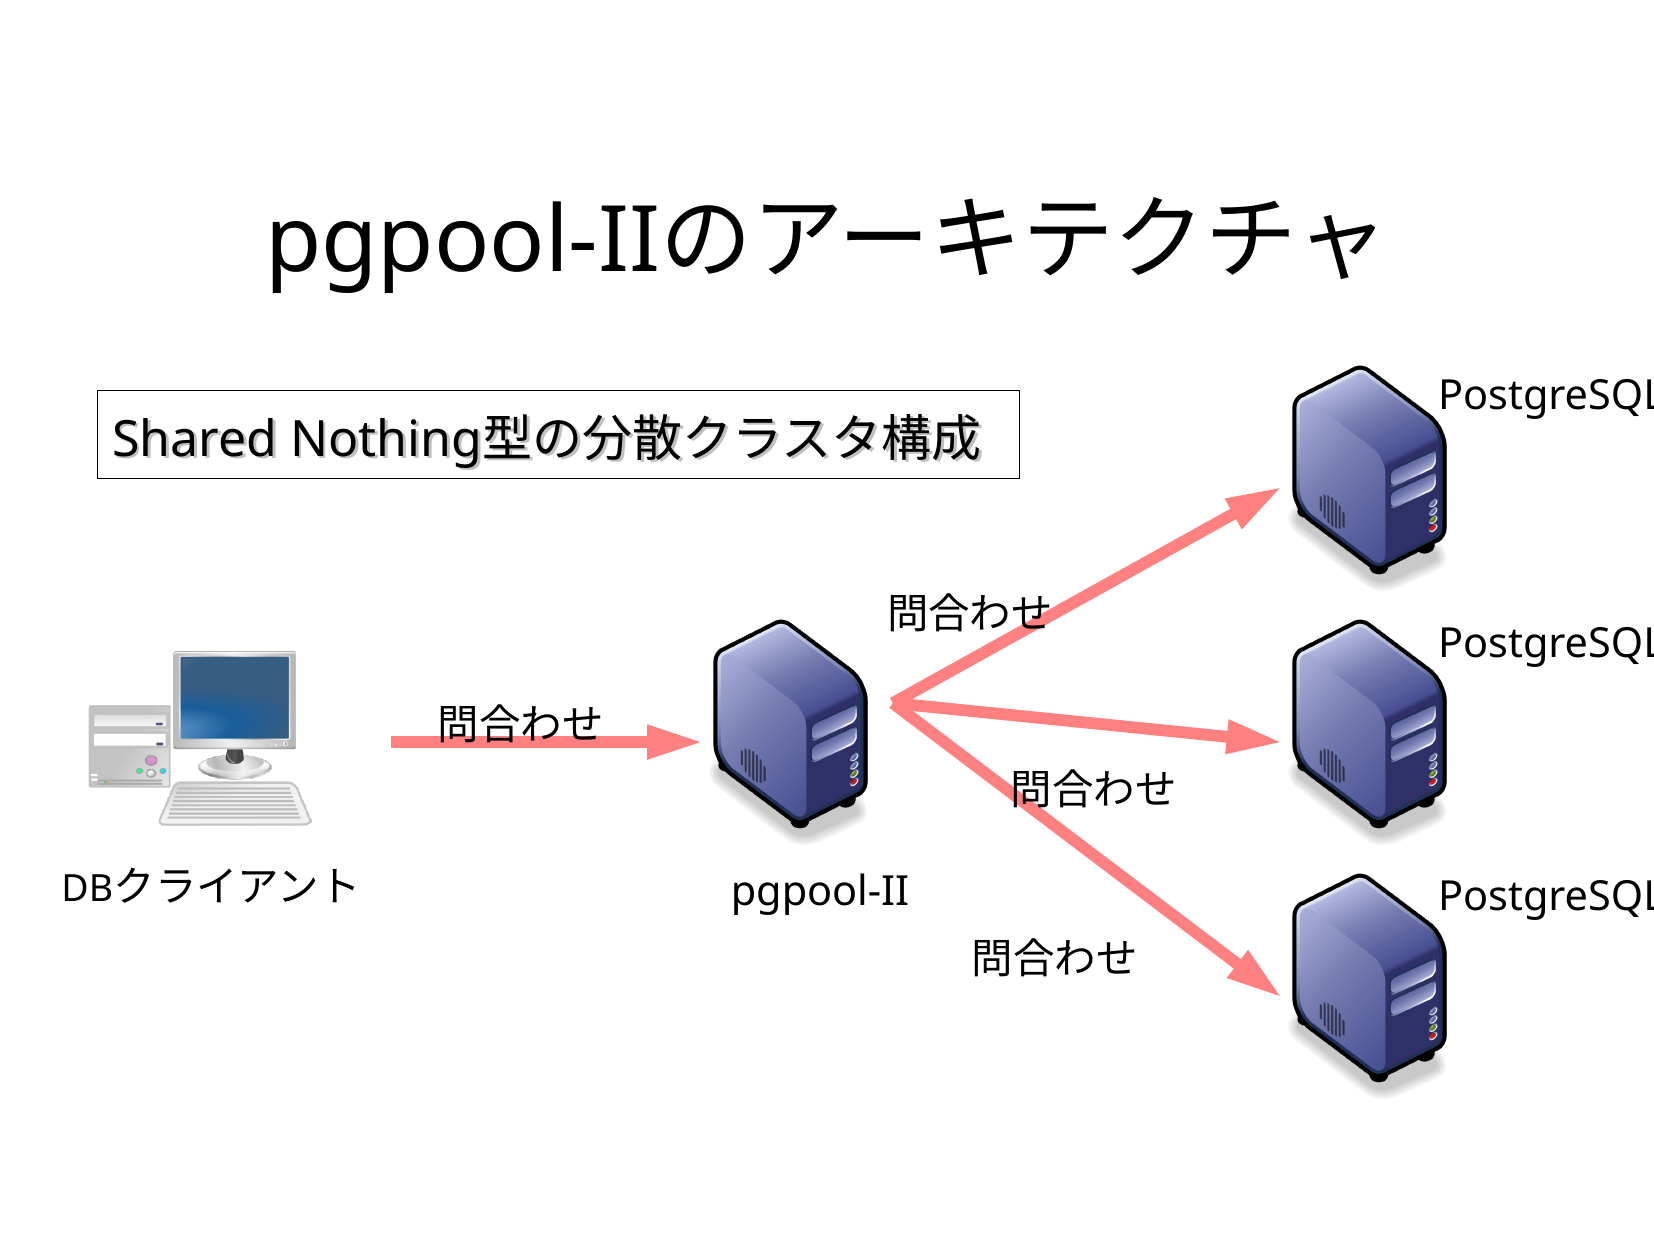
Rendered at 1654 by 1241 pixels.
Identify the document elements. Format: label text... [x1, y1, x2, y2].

picture [1279, 357, 1465, 1127]
text_box 問合わせ [872, 572, 1071, 631]
title pgpool-IIのアーキテクチャ [82, 124, 1571, 340]
picture [700, 611, 886, 873]
text_box Shared Nothing型の分散クラスタ構成 [97, 390, 1020, 463]
text_box pgpool-II [716, 853, 901, 912]
text_box 問合わせ [423, 683, 621, 742]
text_box PostgreSQL [1423, 605, 1654, 664]
text_box 問合わせ [996, 748, 1194, 807]
text_box PostgreSQL [1423, 357, 1654, 416]
picture [20, 611, 391, 873]
text_box DBクライアント [46, 846, 346, 904]
text_box PostgreSQL [1423, 859, 1654, 918]
text_box 問合わせ [956, 917, 1155, 976]
